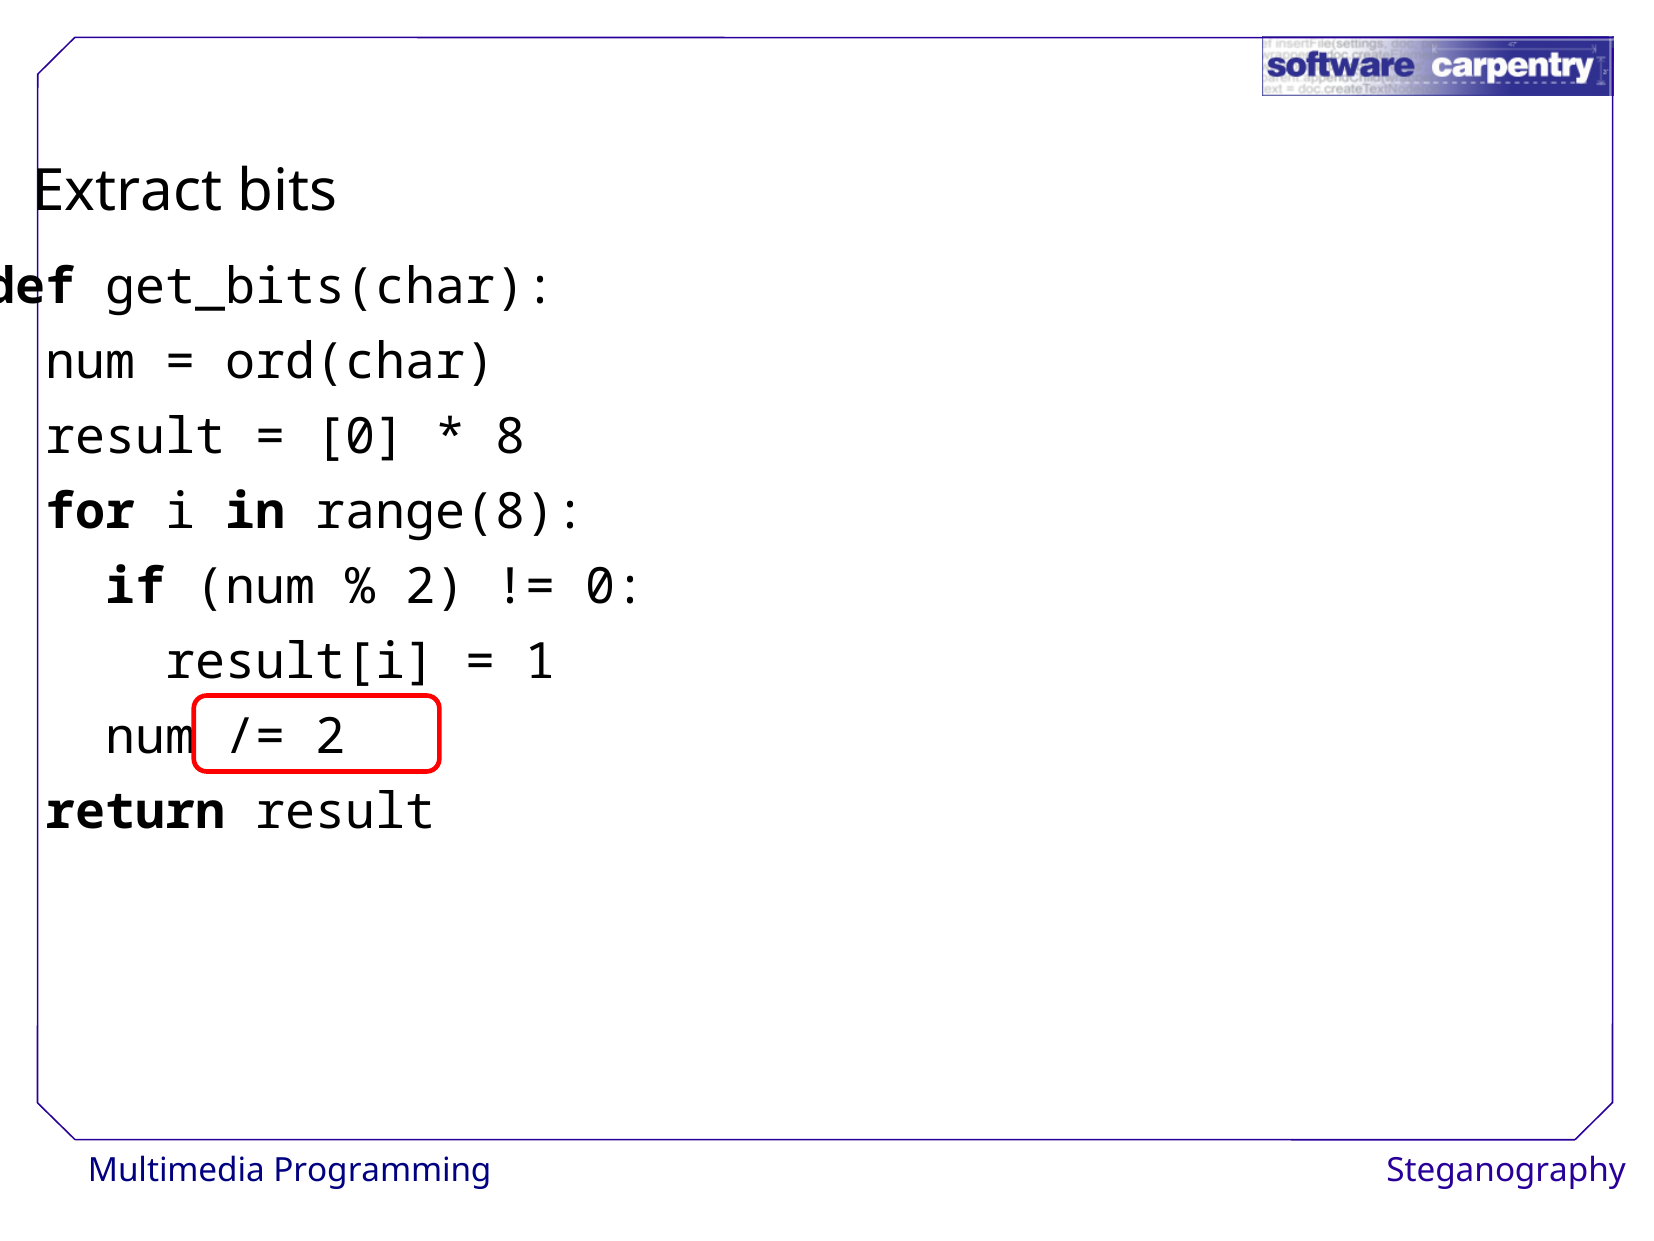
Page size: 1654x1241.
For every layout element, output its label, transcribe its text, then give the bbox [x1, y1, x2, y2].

picture [1262, 36, 1614, 96]
text_box def get_bits(char): num = ord(char) result = [0] * 8 for i in range(8): if (num % 2) != 0: result[i] = 1 num /= 2 return result [0, 230, 811, 847]
text_box Extract bits [17, 109, 503, 230]
